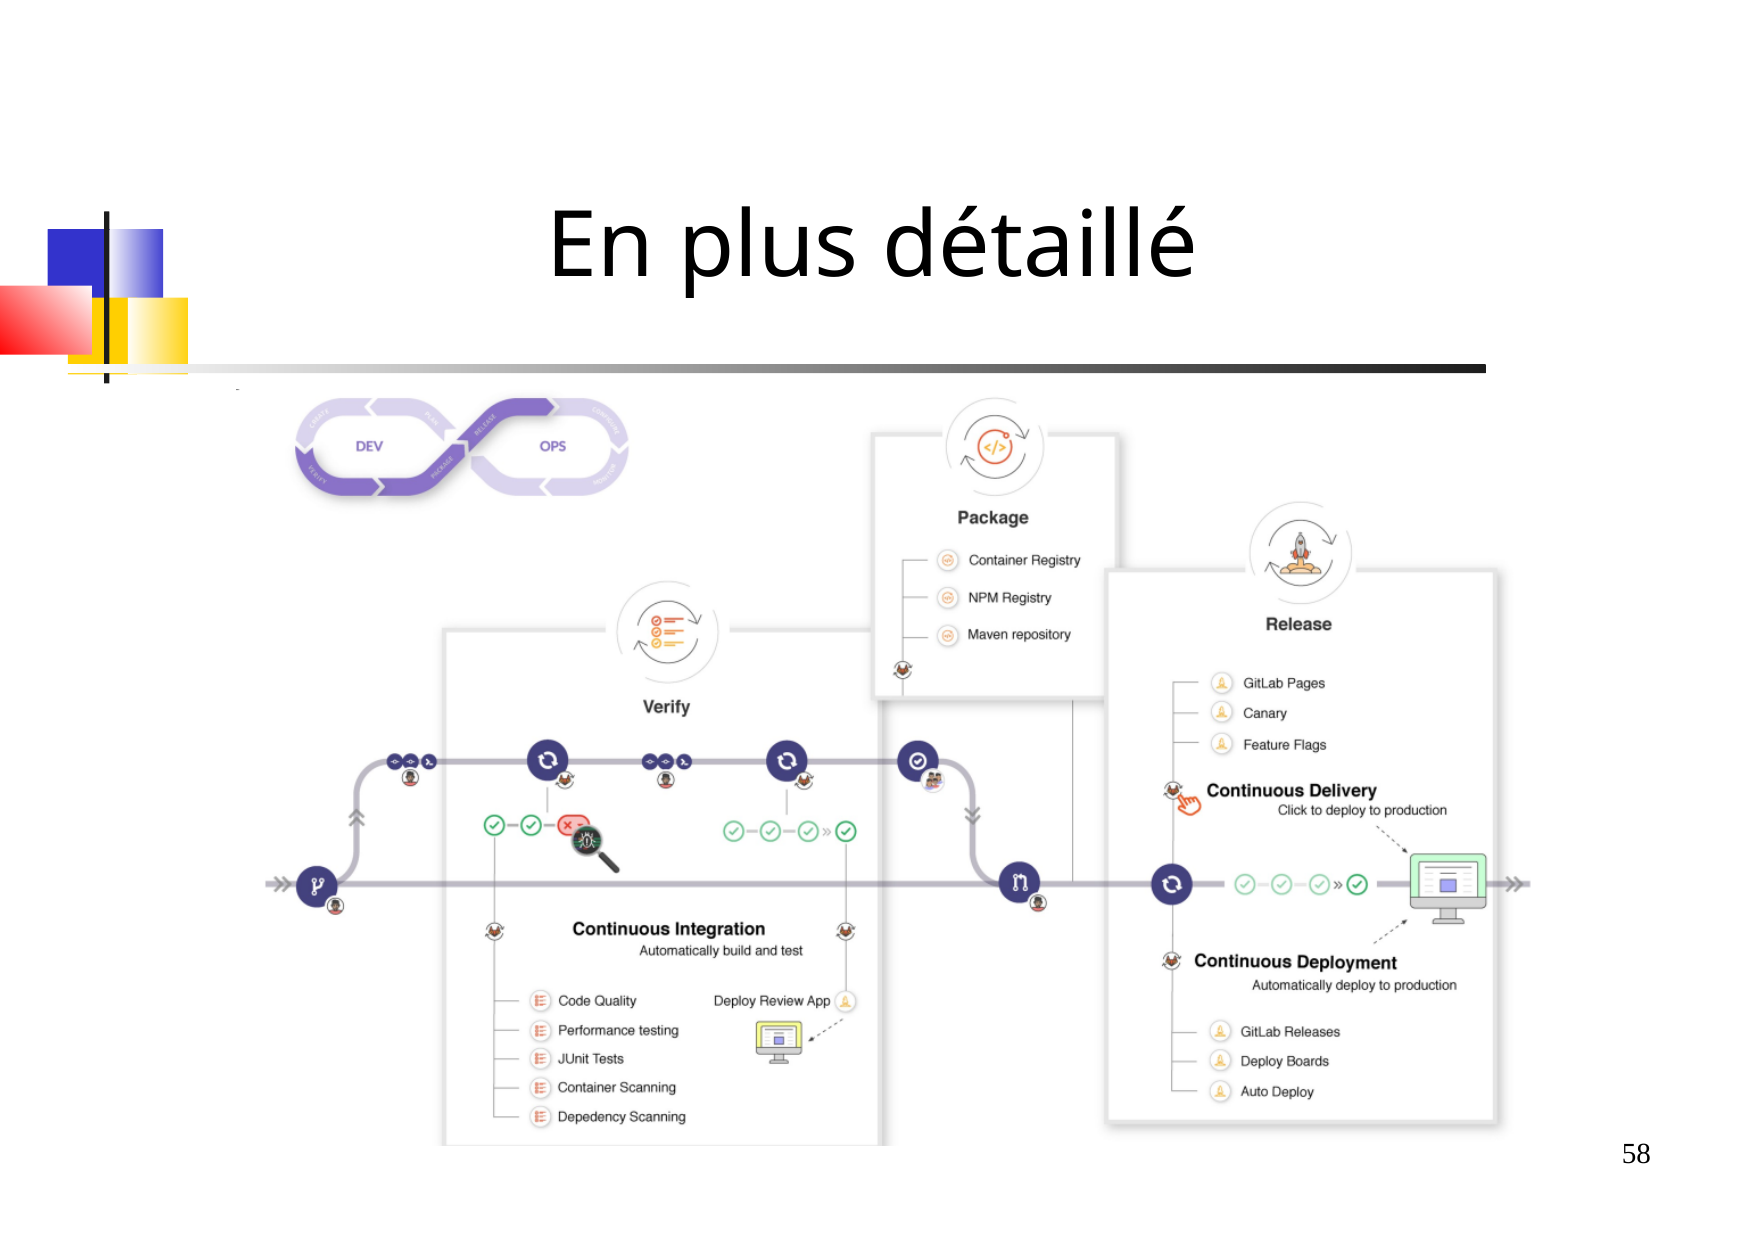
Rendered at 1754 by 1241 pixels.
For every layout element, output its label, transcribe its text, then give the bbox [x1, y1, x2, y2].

picture [236, 389, 1567, 1146]
title En plus détaillé [179, 139, 1567, 351]
